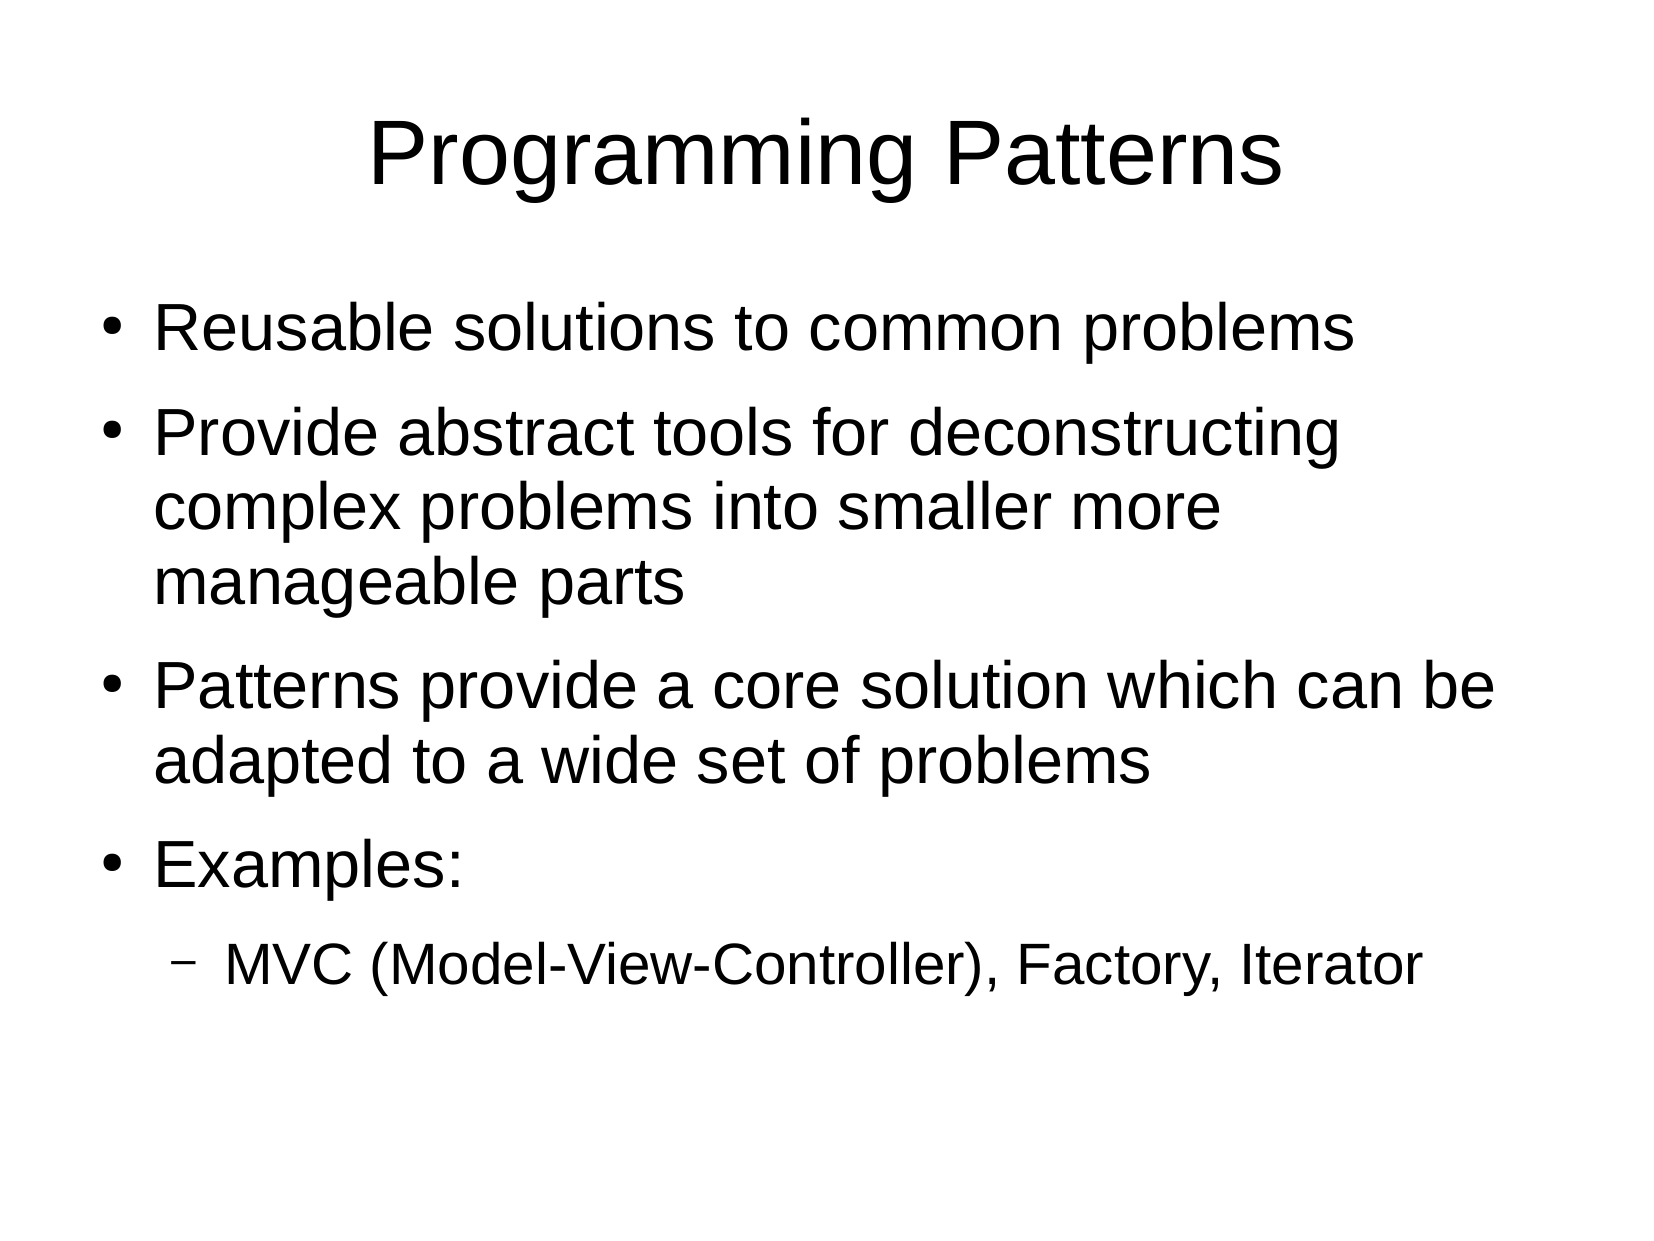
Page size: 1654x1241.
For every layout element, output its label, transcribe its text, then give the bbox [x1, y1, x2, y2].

title Programming Patterns [82, 49, 1571, 257]
list Reusable solutions to common problems Provide abstract tools for deconstructing complex problems into smaller more manageable parts Patterns provide a core solution which can be adapted to a wide set of problems Examples: MVC (Model-View-Controller), Factory, Iterator [82, 290, 1571, 1010]
